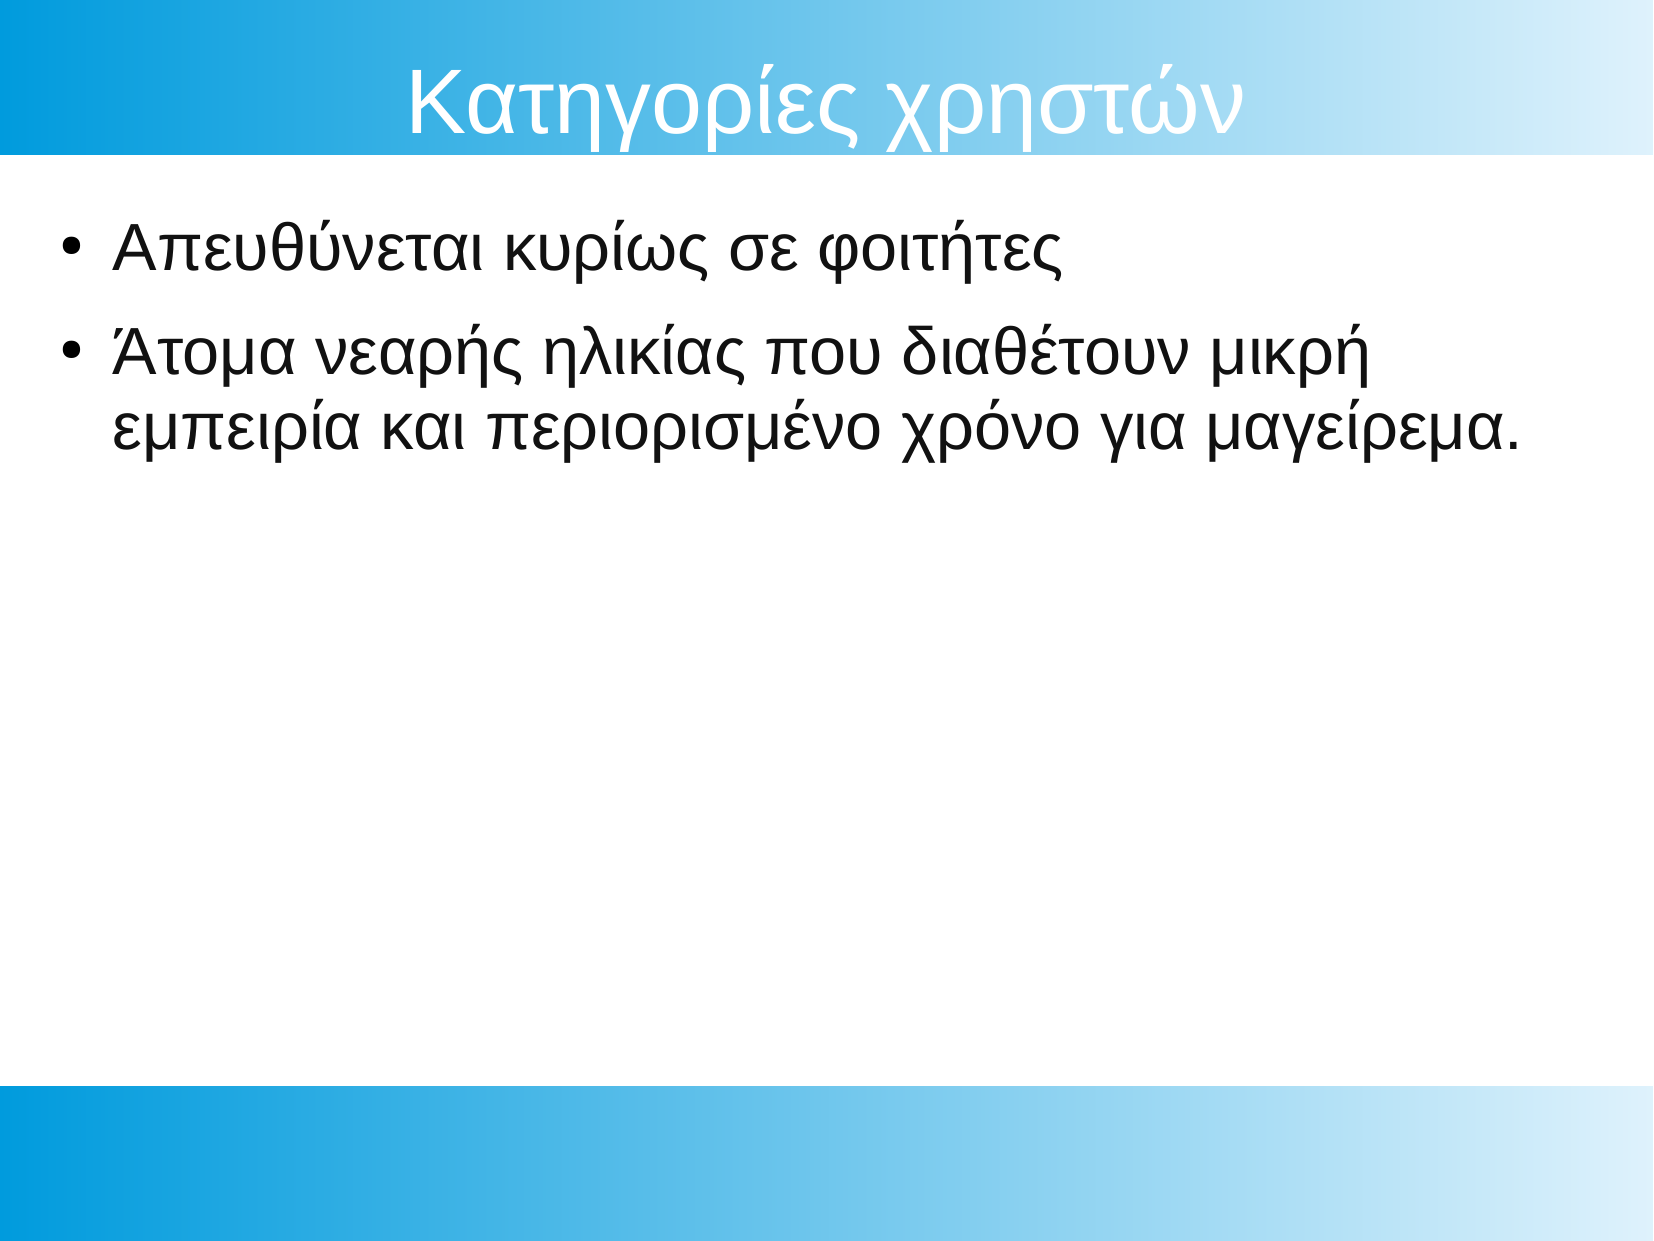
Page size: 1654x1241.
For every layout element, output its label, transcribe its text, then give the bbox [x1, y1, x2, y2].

list Απευθύνεται κυρίως σε φοιτήτες Άτομα νεαρής ηλικίας που διαθέτουν μικρή εμπειρία και περιορισμένο χρόνο για μαγείρεμα. [41, 210, 1531, 930]
title Κατηγορίες χρηστών [82, 49, 1571, 155]
